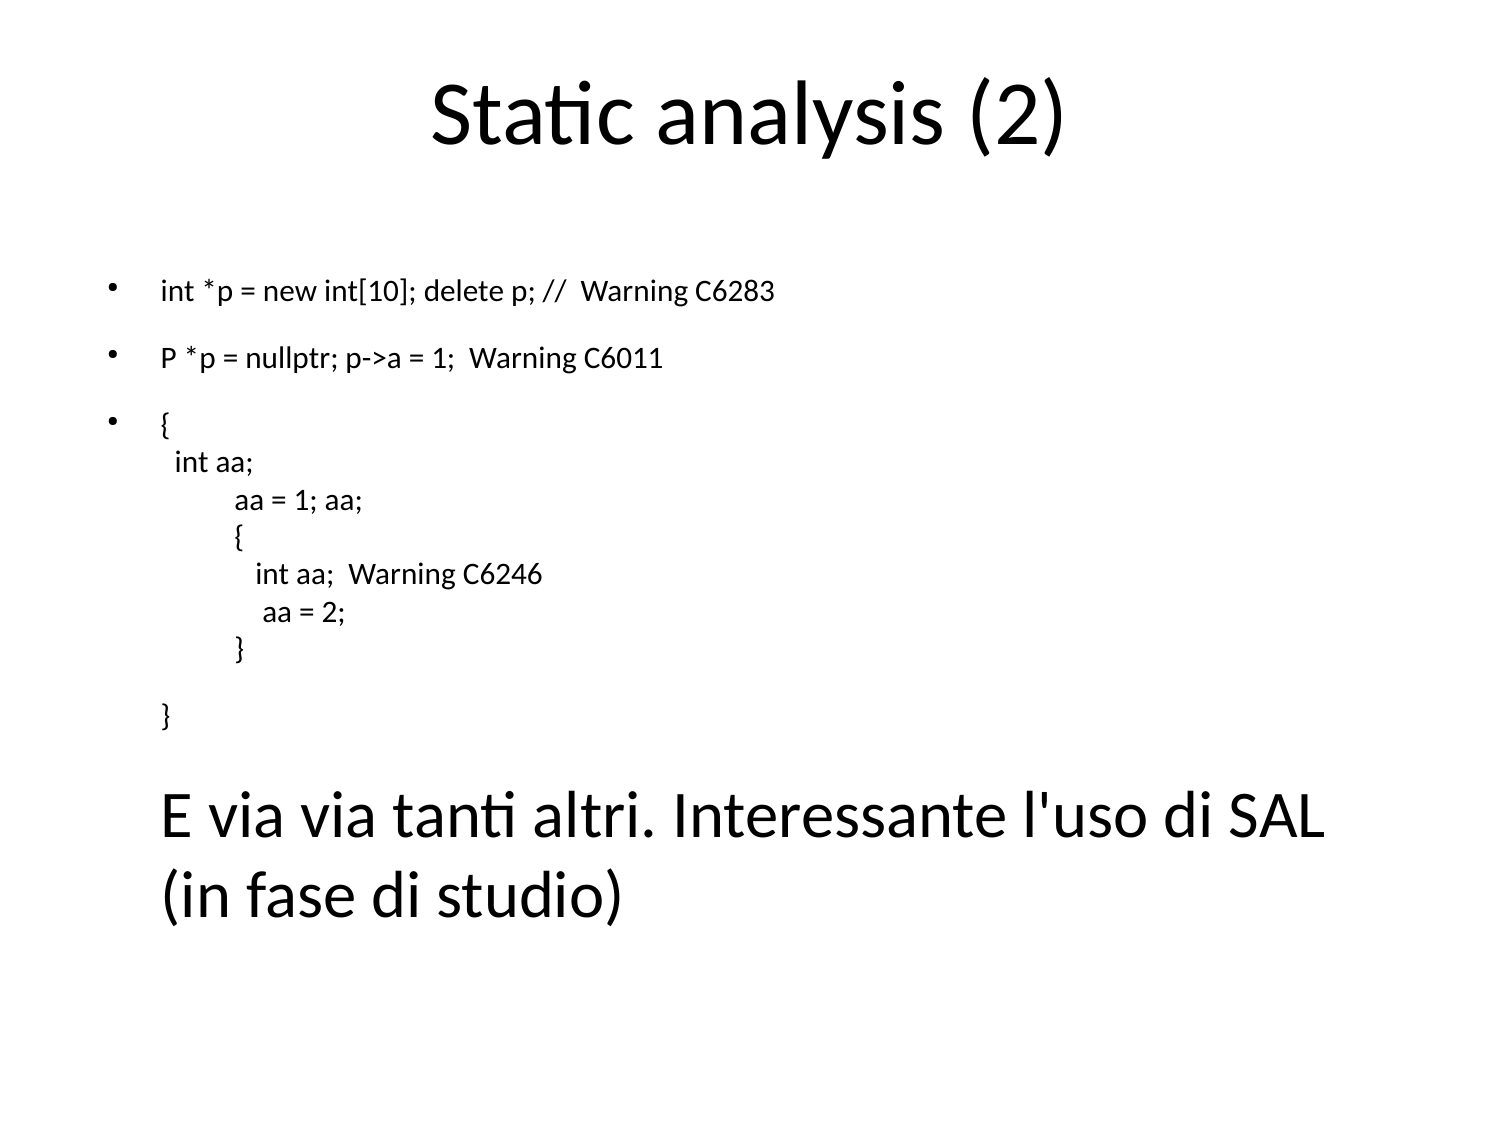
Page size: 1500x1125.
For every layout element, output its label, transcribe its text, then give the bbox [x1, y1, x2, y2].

list [75, 262, 1426, 1005]
title Static analysis (2) [75, 45, 1425, 233]
